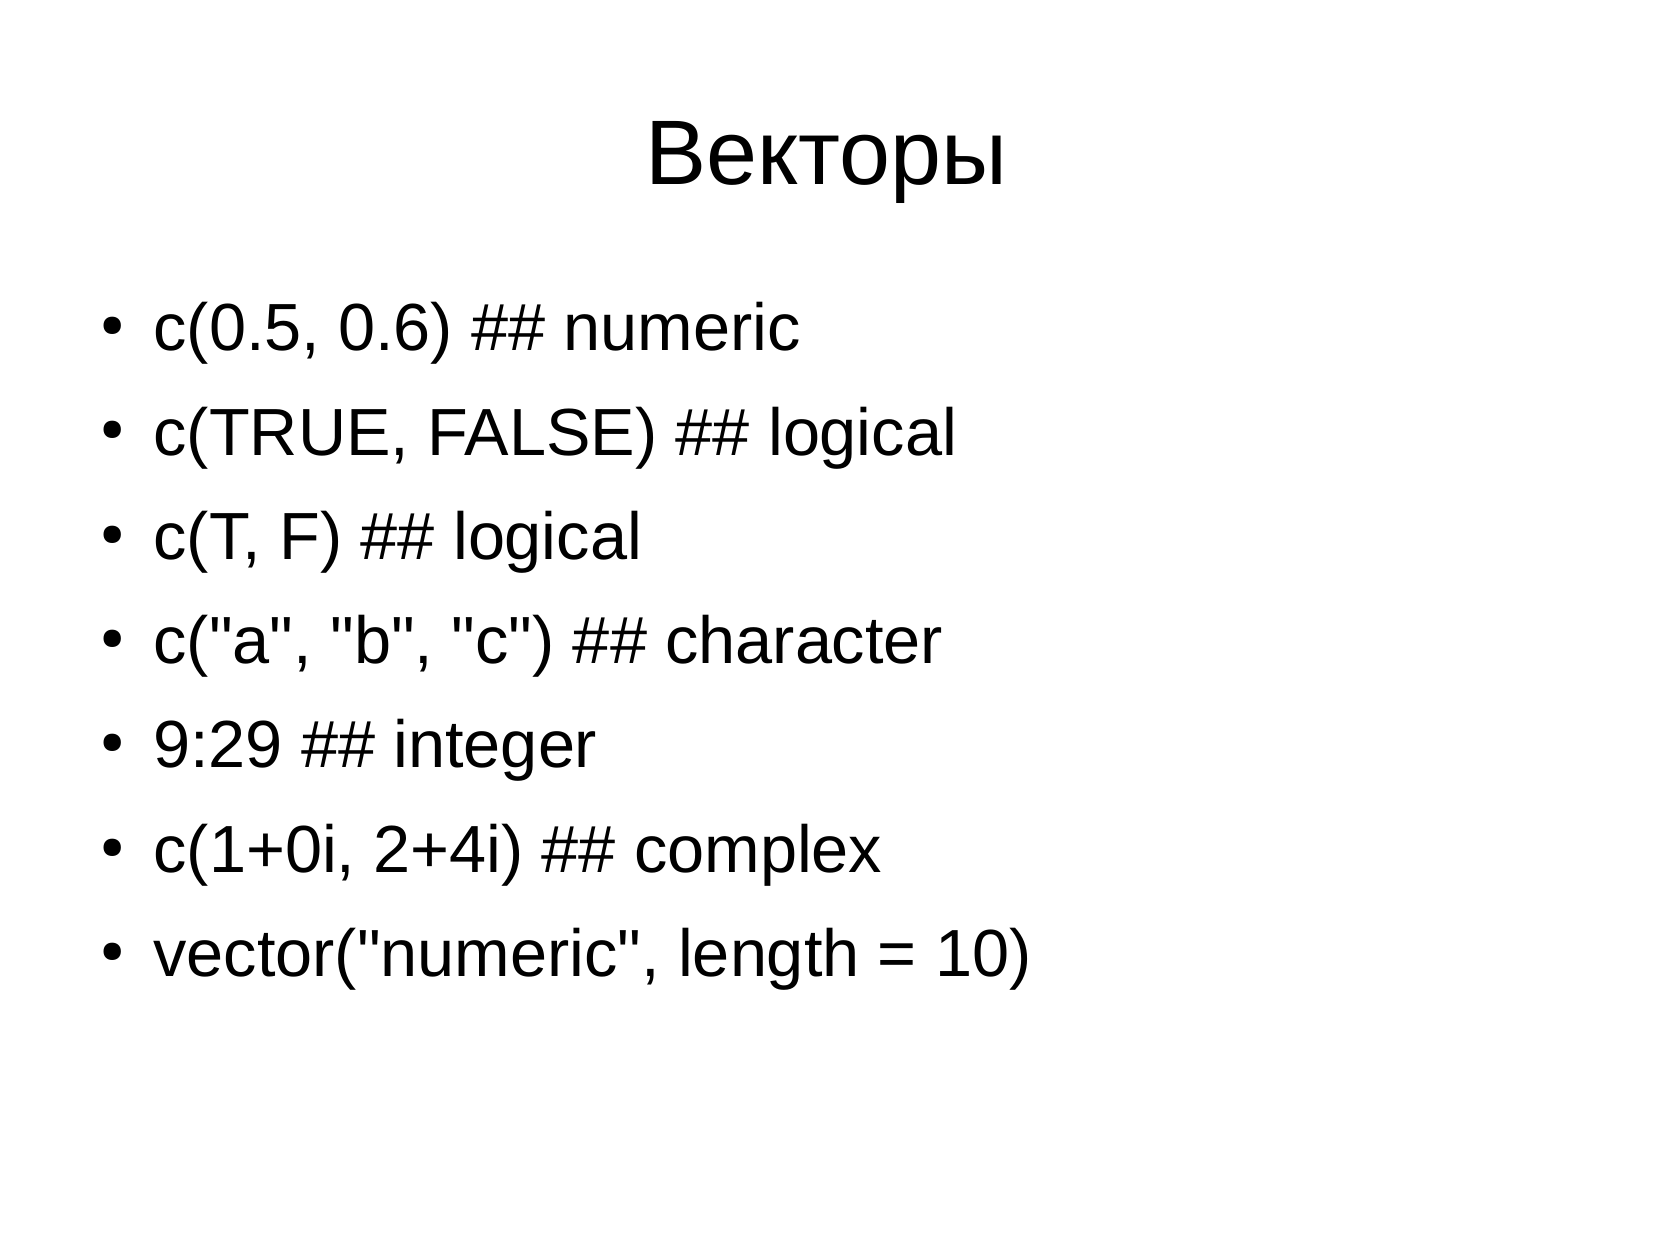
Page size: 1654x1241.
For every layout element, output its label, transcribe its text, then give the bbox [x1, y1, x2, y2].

list c(0.5, 0.6) ## numeric c(TRUE, FALSE) ## logical c(T, F) ## logical c("a", "b", "c") ## character 9:29 ## integer c(1+0i, 2+4i) ## complex vector("numeric", length = 10) [82, 290, 1538, 1010]
title Векторы [82, 49, 1571, 257]
